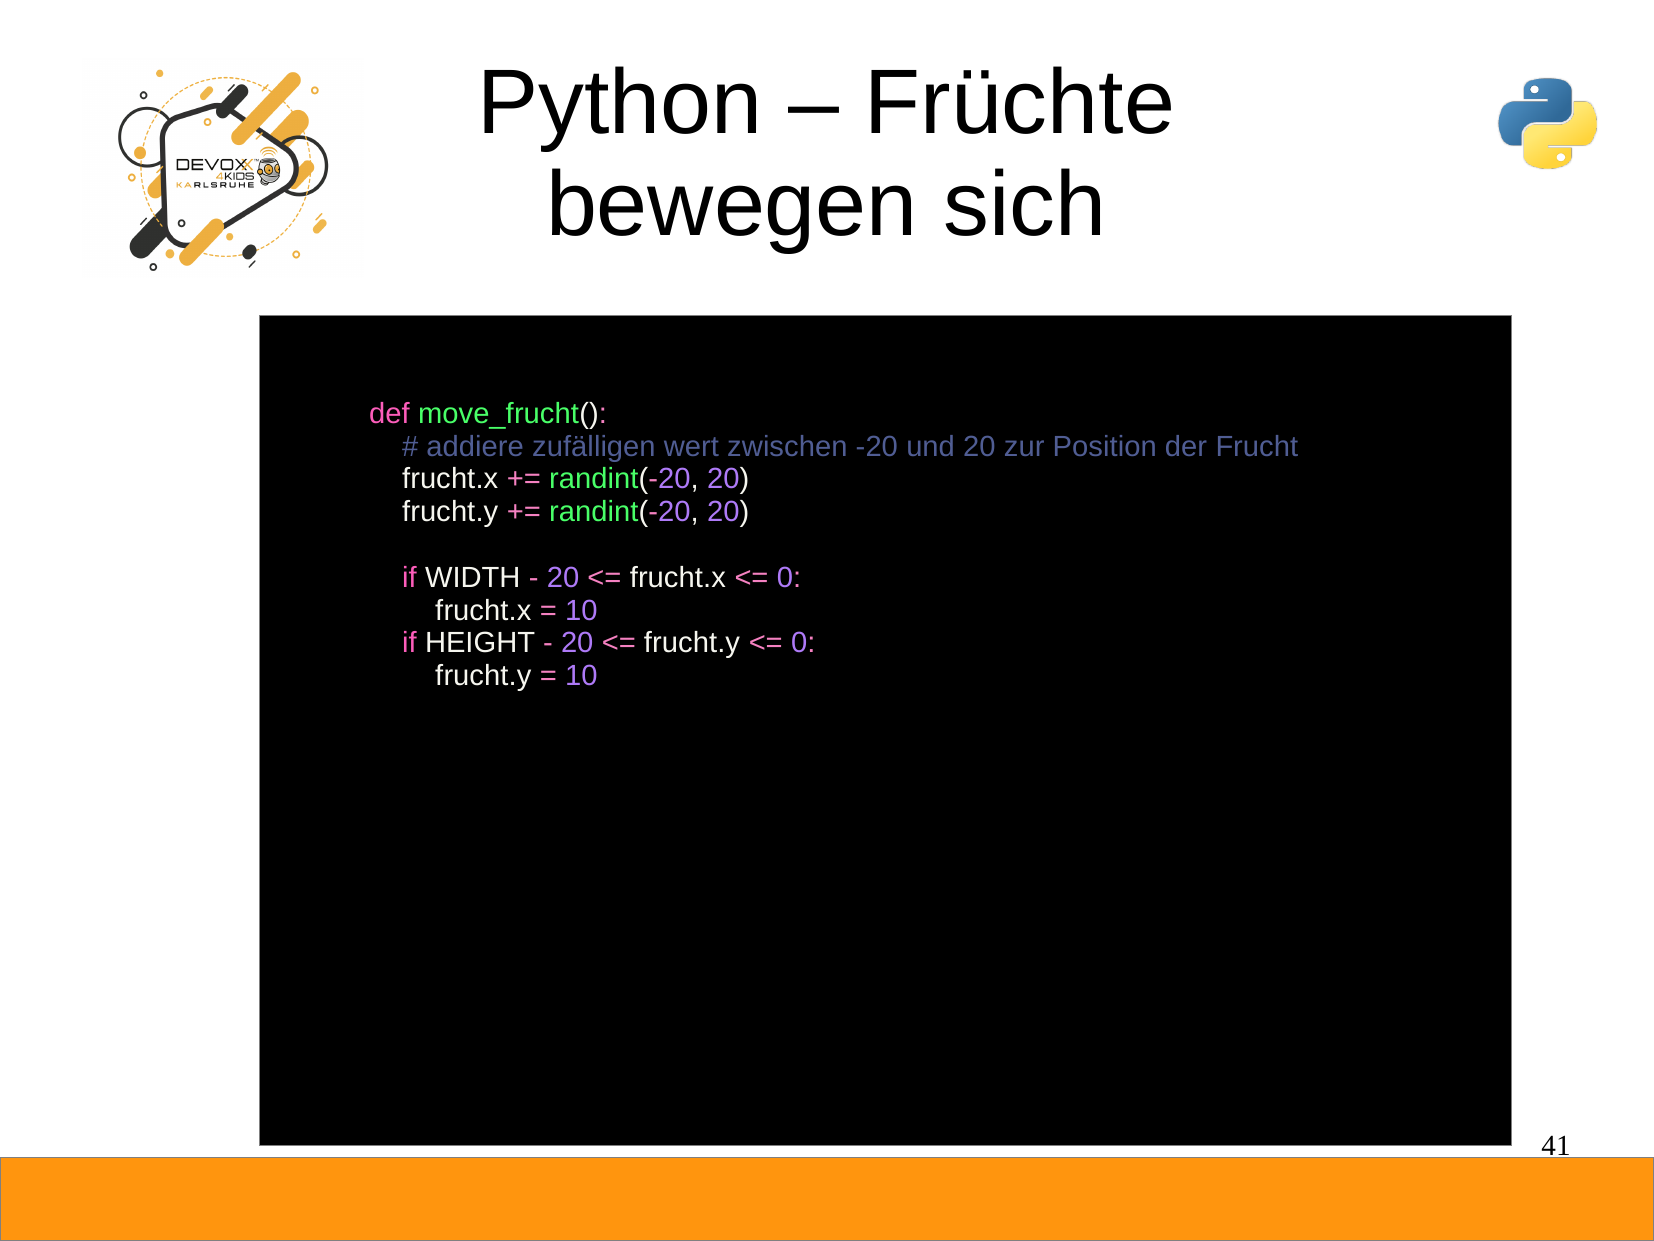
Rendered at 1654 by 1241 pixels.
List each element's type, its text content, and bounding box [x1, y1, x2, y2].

text_box def move_frucht(): # addiere zufälligen wert zwischen -20 und 20 zur Position der Frucht frucht.x += randint(-20, 20) frucht.y += randint(-20, 20) if WIDTH - 20 <= frucht.x <= 0: frucht.x = 10 if HEIGHT - 20 <= frucht.y <= 0: frucht.y = 10 [354, 366, 1394, 898]
title Python – Früchte bewegen sich [82, 49, 1571, 257]
picture [1476, 58, 1619, 189]
text_box [0, 1157, 1654, 1241]
picture [82, 58, 364, 278]
text_box [259, 315, 1512, 1146]
